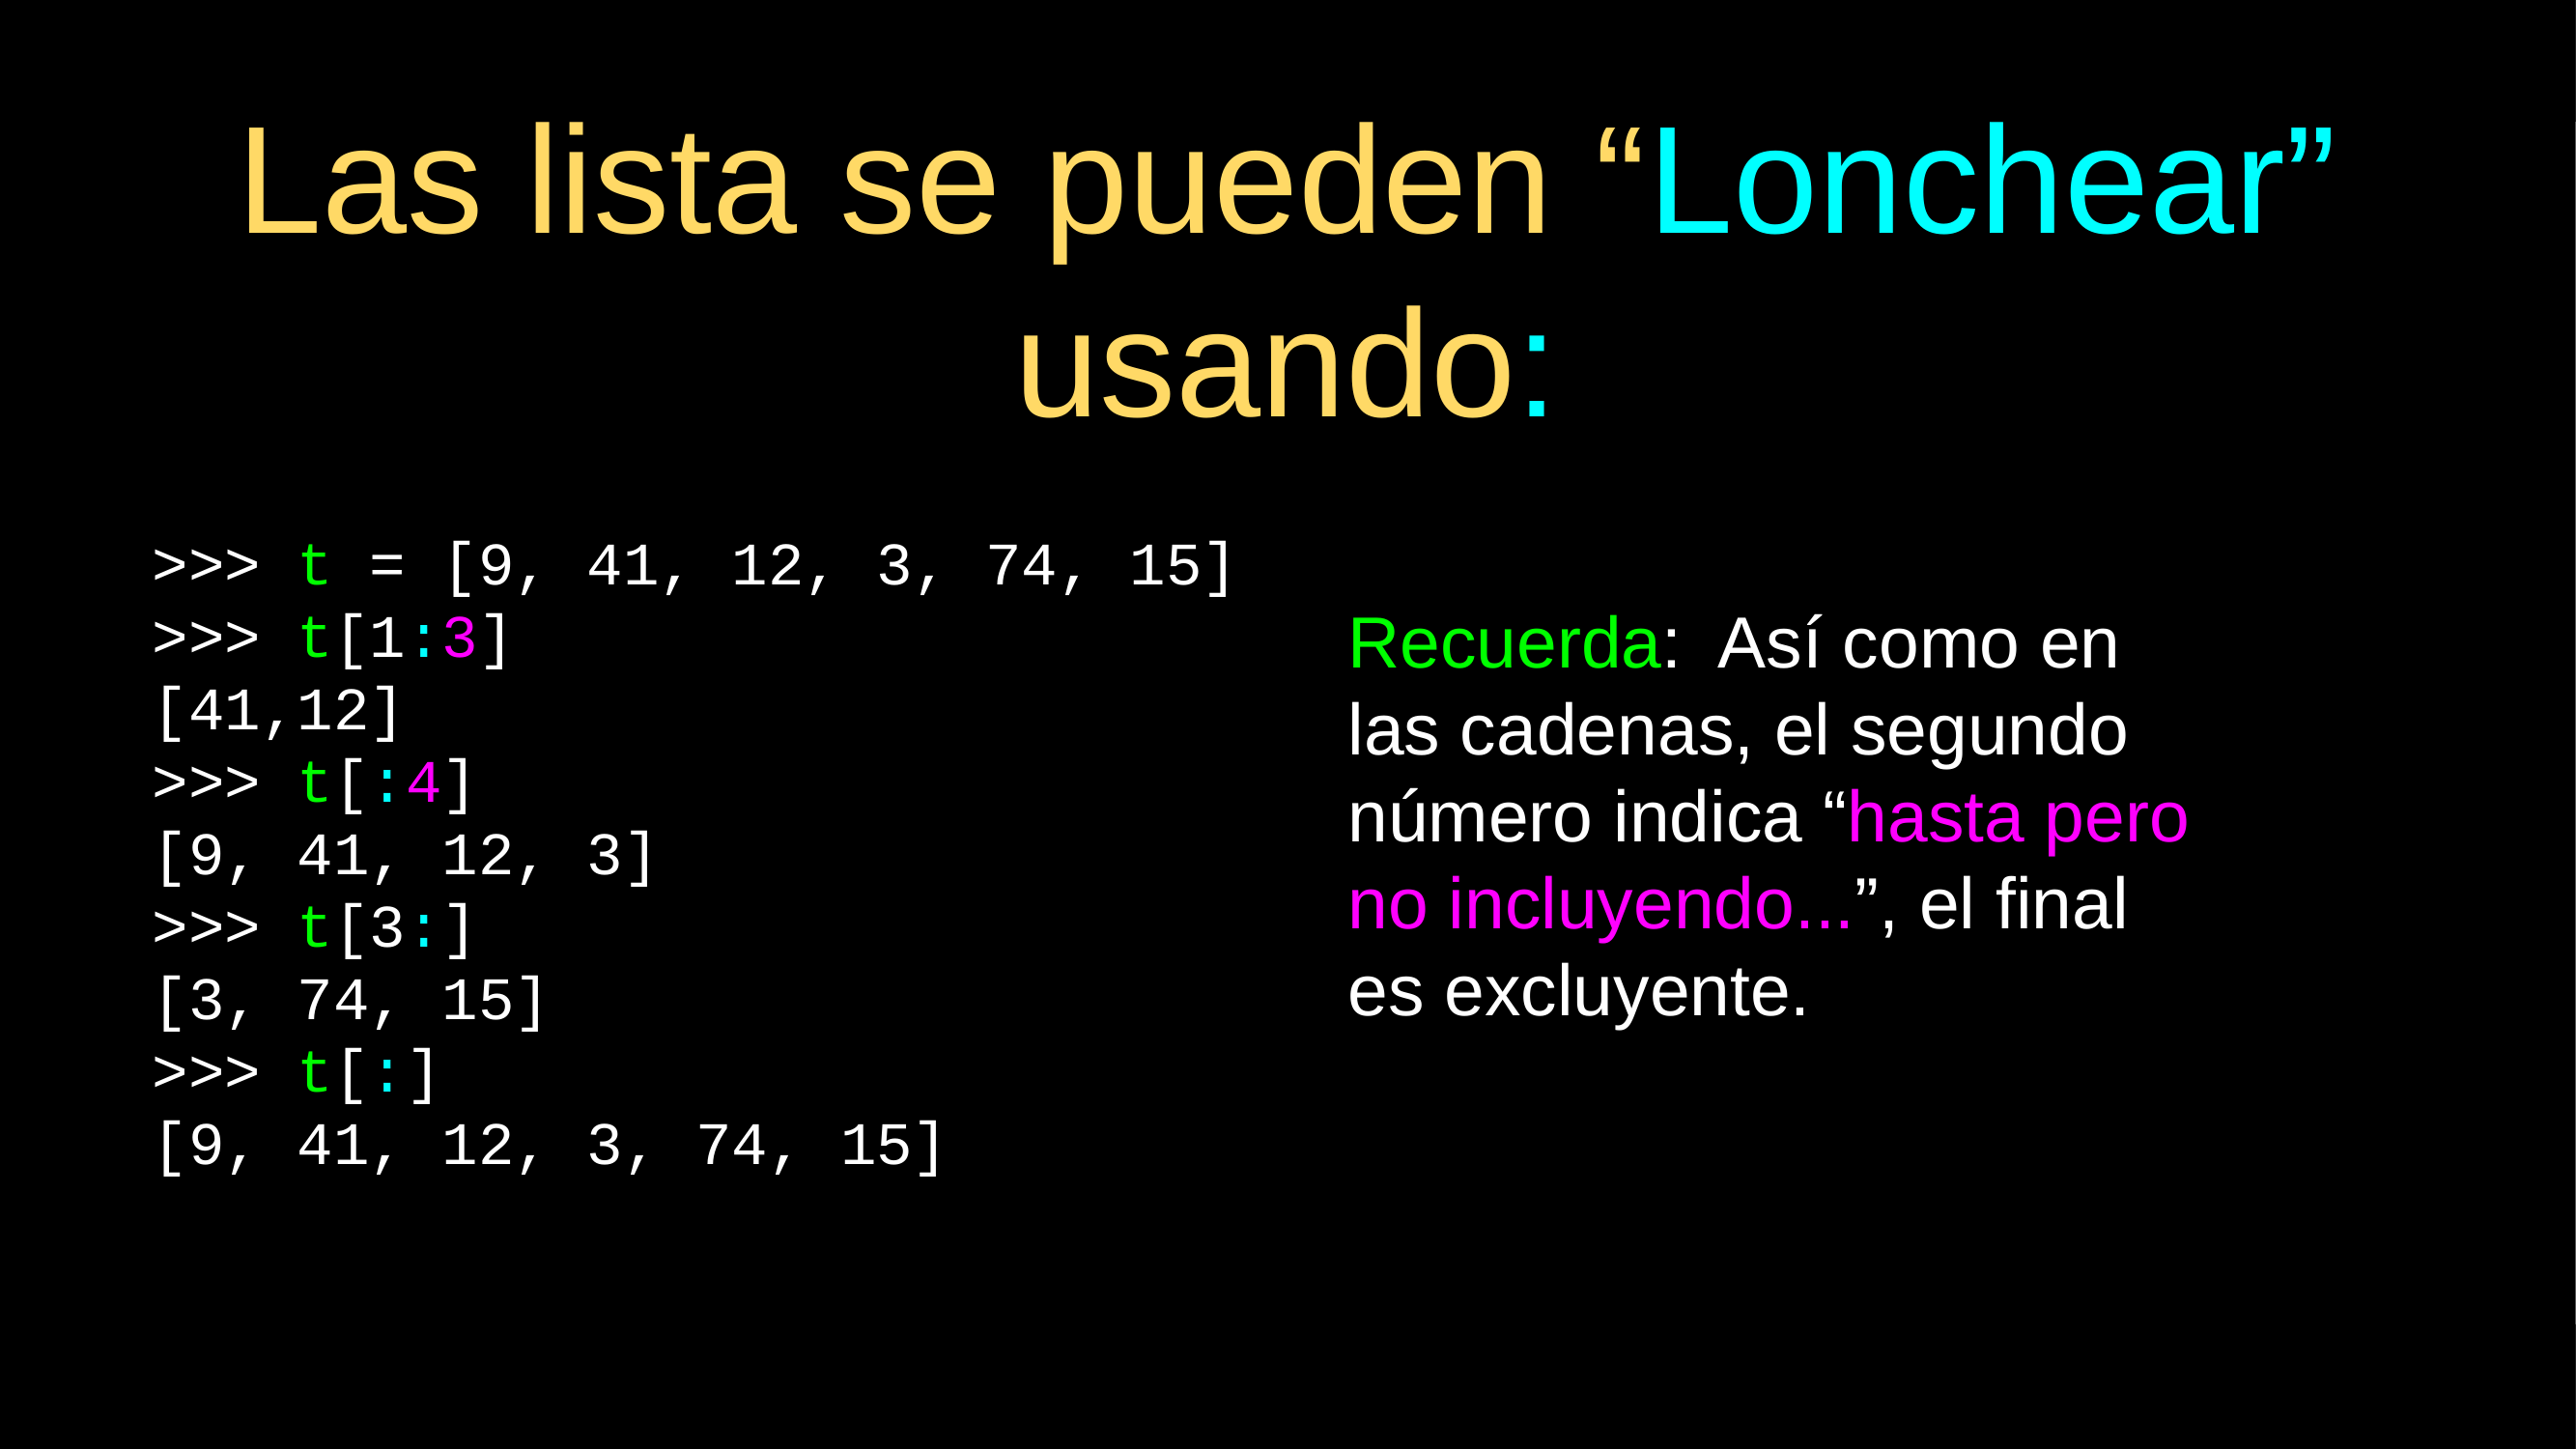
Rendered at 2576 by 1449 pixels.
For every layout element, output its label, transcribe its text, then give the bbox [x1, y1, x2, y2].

text_box >>> t = [9, 41, 12, 3, 74, 15] >>> t[1:3] [41,12] >>> t[:4] [9, 41, 12, 3] >>> t[3:] [3, 74, 15] >>> t[:] [9, 41, 12, 3, 74, 15] [152, 455, 1253, 1246]
title Las lista se pueden “Lonchear” usando: [183, 125, 2391, 403]
text_box Recuerda: Así como en las cadenas, el segundo número indica “hasta pero no incluyendo...”, el final es excluyente. [1347, 639, 2214, 988]
